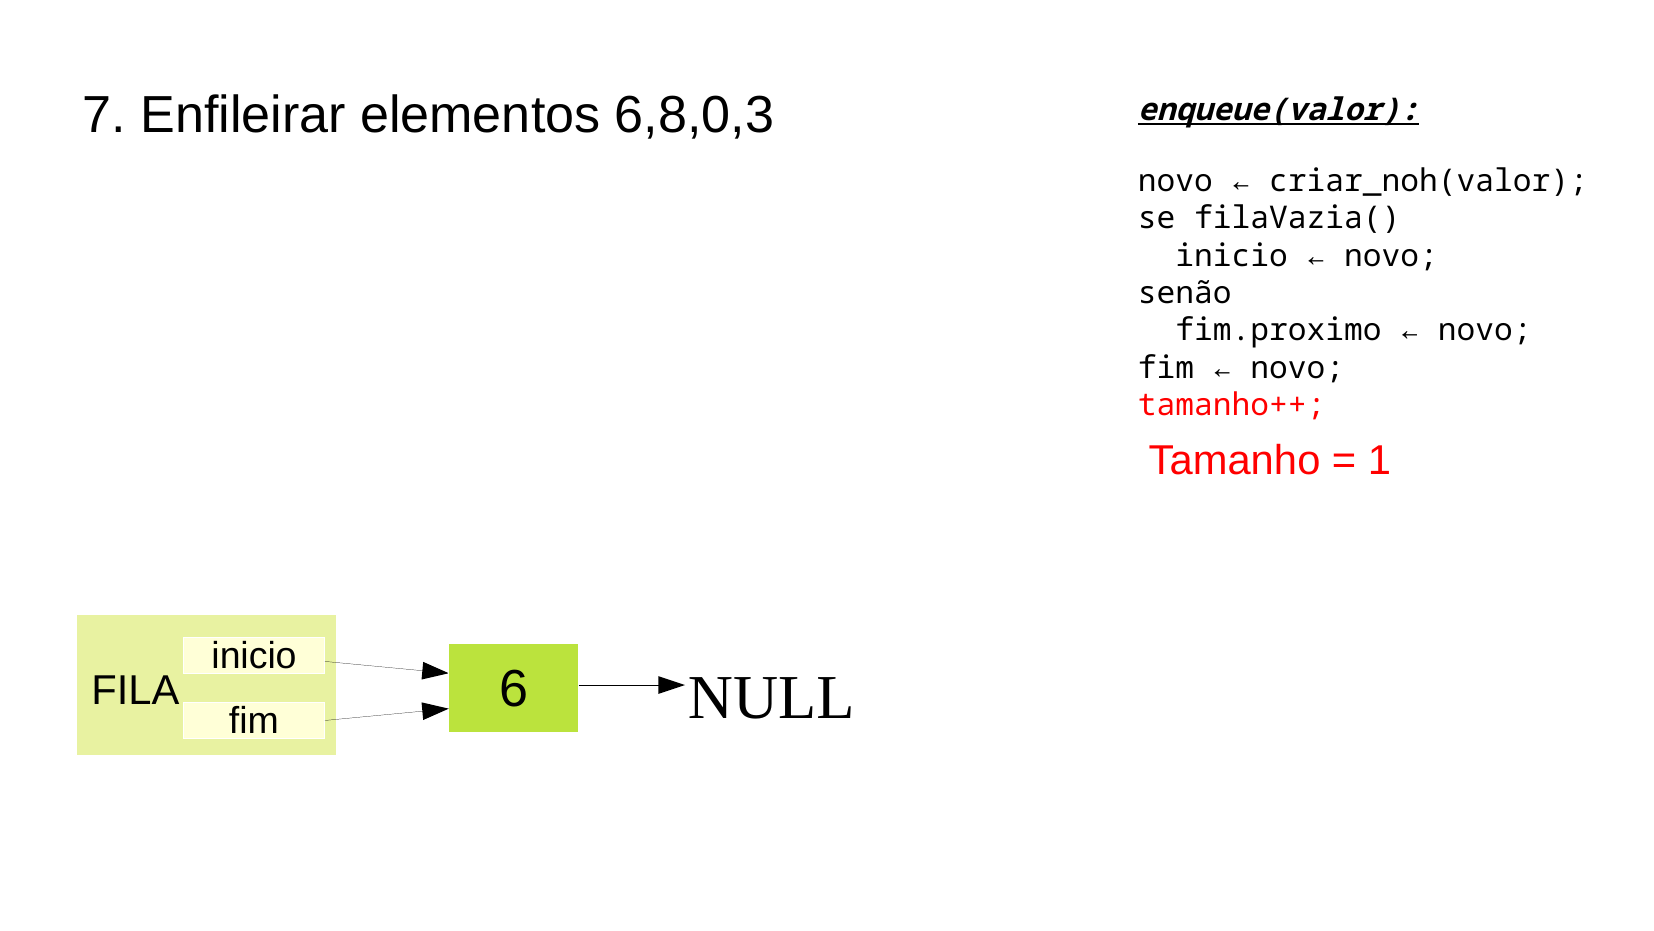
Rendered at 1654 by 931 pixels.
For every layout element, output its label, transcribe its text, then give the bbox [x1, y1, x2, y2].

text_box inicio [183, 637, 325, 674]
title 7. Enfileirar elementos 6,8,0,3 [82, 37, 1571, 193]
text_box [195, 662, 337, 720]
text_box Tamanho = 1 [1133, 430, 1418, 491]
text_box enqueue(valor): novo ← criar_noh(valor); se filaVazia() inicio ← novo; senão fim.proximo ← novo; fim ← novo; tamanho++; [1123, 81, 1613, 430]
text_box [76, 614, 337, 662]
text_box [76, 720, 337, 756]
text_box fim [183, 702, 325, 739]
text_box 6 [448, 643, 579, 733]
text_box NULL [673, 654, 875, 733]
text_box FILA [76, 659, 195, 721]
